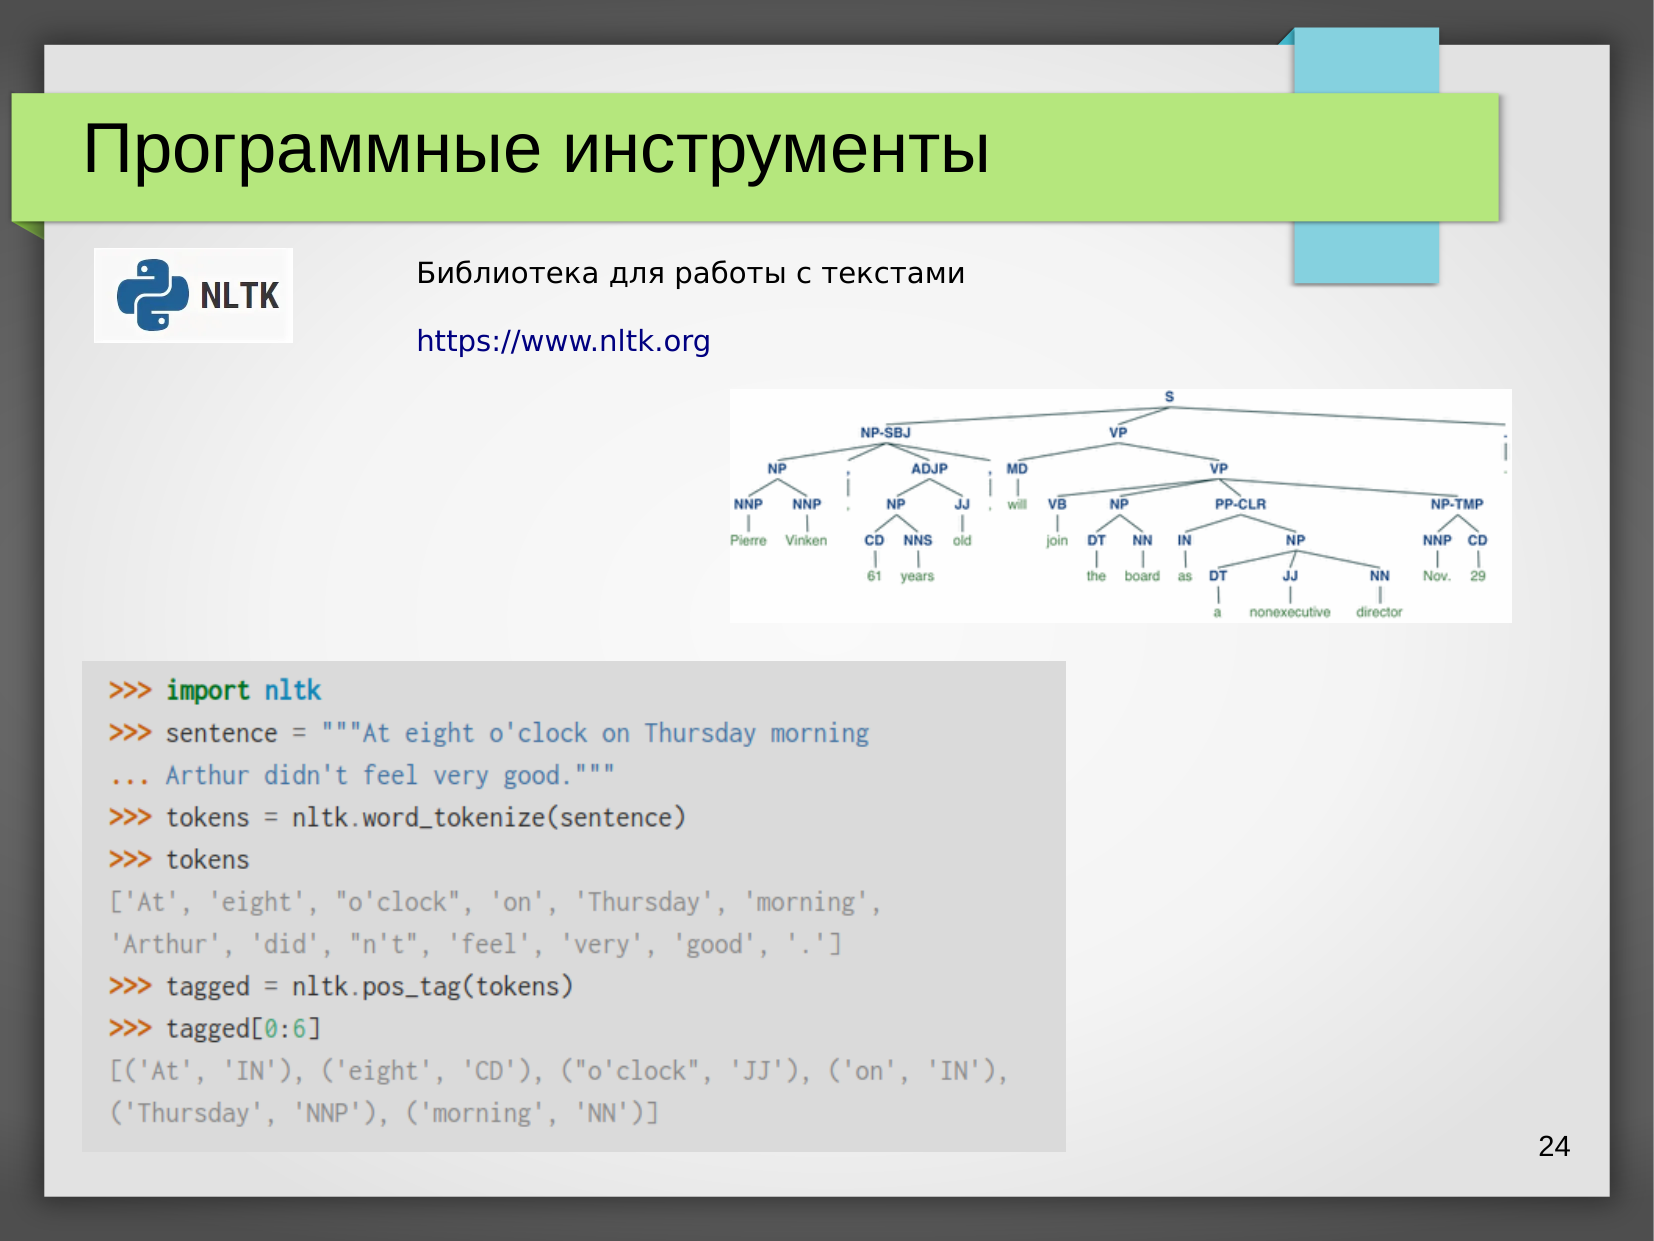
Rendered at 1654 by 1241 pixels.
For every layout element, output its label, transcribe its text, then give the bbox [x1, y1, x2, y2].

title Программные инструменты [82, 106, 1264, 189]
text_box Библиотека для работы с текстами https://www.nltk.org [401, 248, 1111, 367]
picture [0, 0, 1654, 1241]
